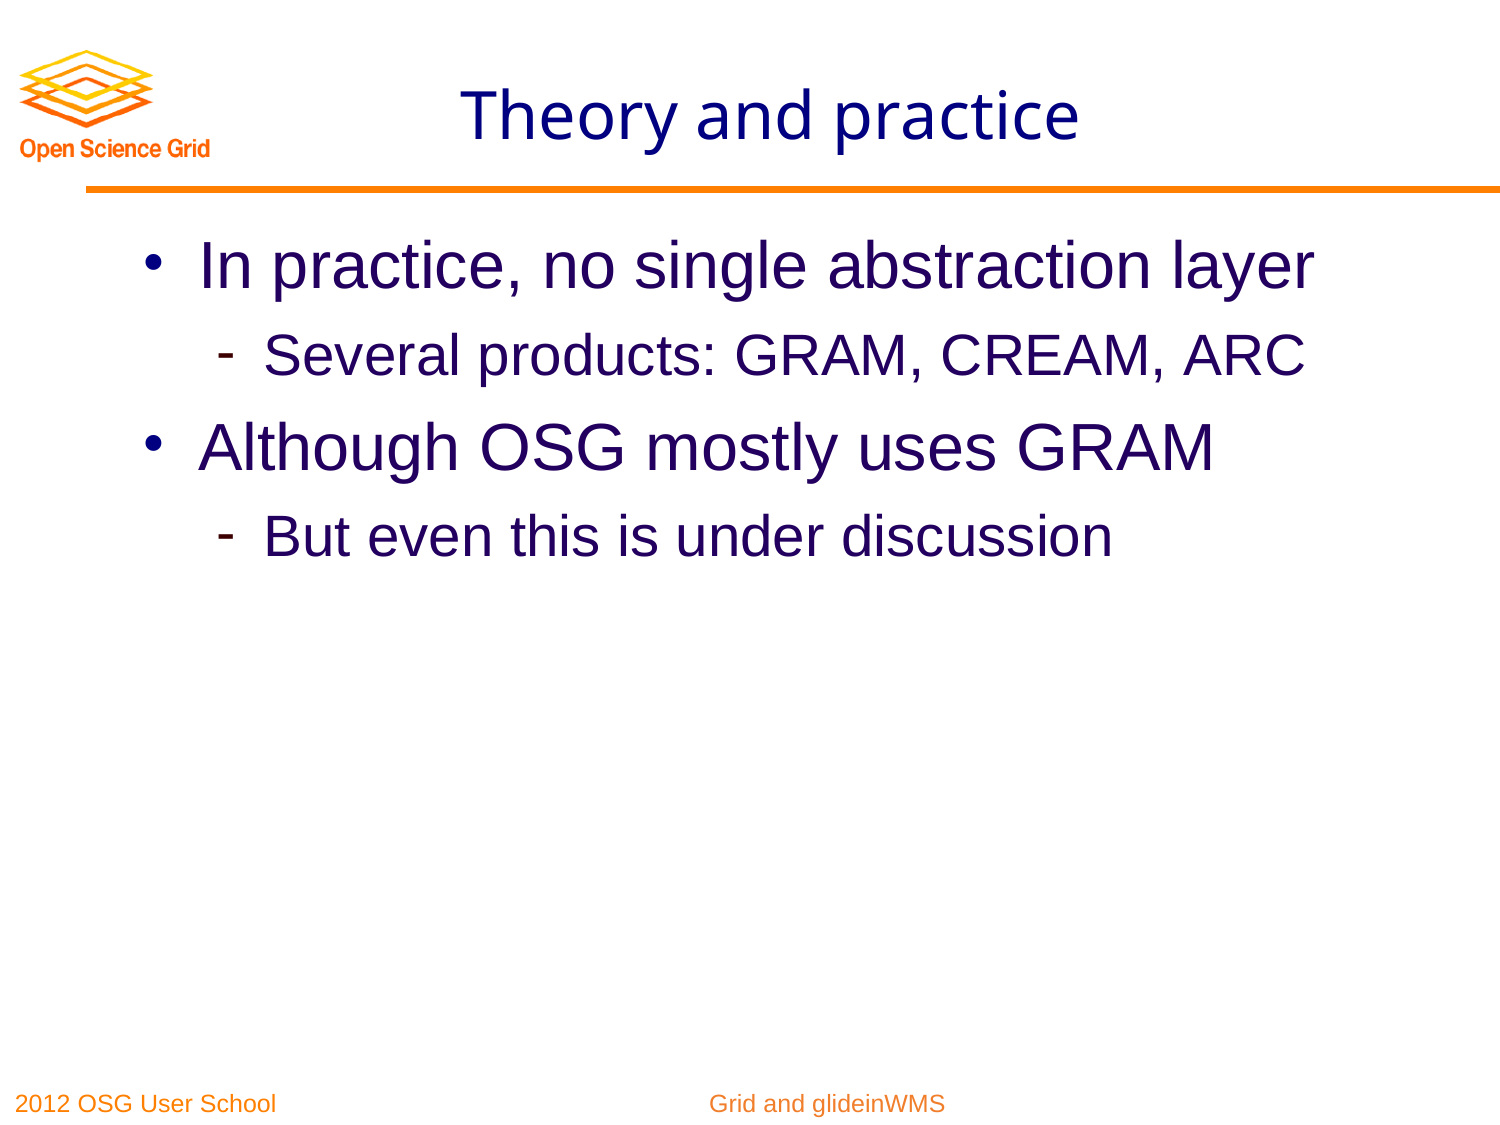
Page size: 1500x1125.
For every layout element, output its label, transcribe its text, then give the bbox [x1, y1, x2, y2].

list In practice, no single abstraction layer Several products: GRAM, CREAM, ARC Although OSG mostly uses GRAM But even this is under discussion [127, 214, 1403, 957]
picture [0, 27, 201, 179]
title Theory and practice [201, 18, 1342, 207]
